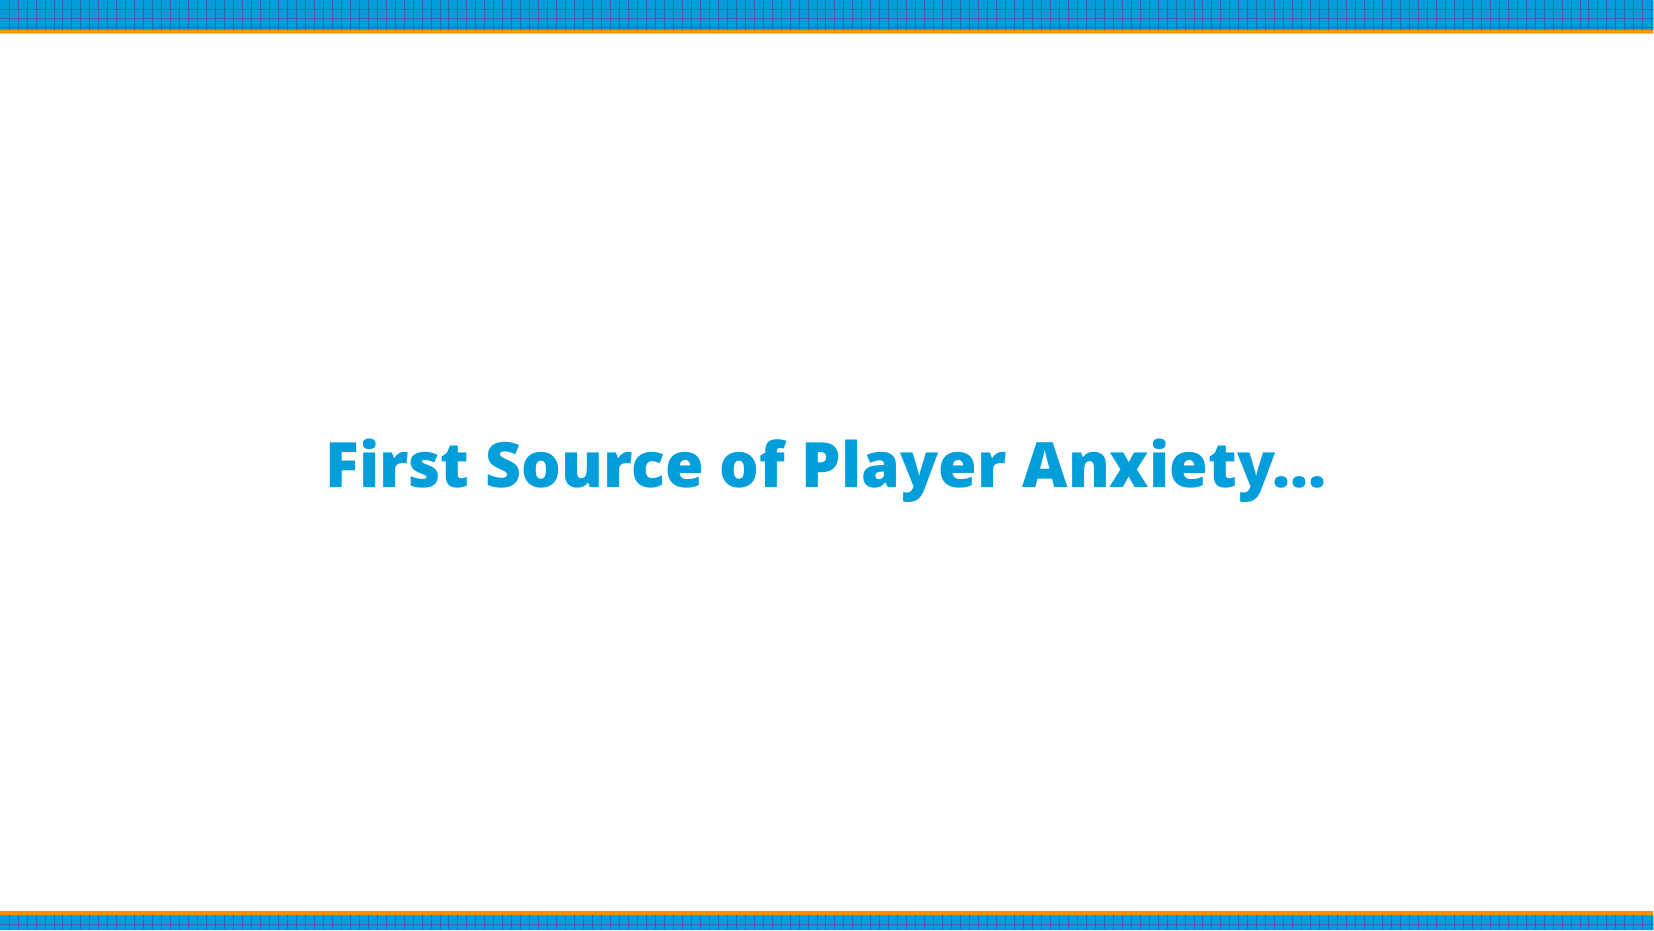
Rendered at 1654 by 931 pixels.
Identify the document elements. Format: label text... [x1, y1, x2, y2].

subtitle First Source of Player Anxiety... [82, 103, 1571, 824]
